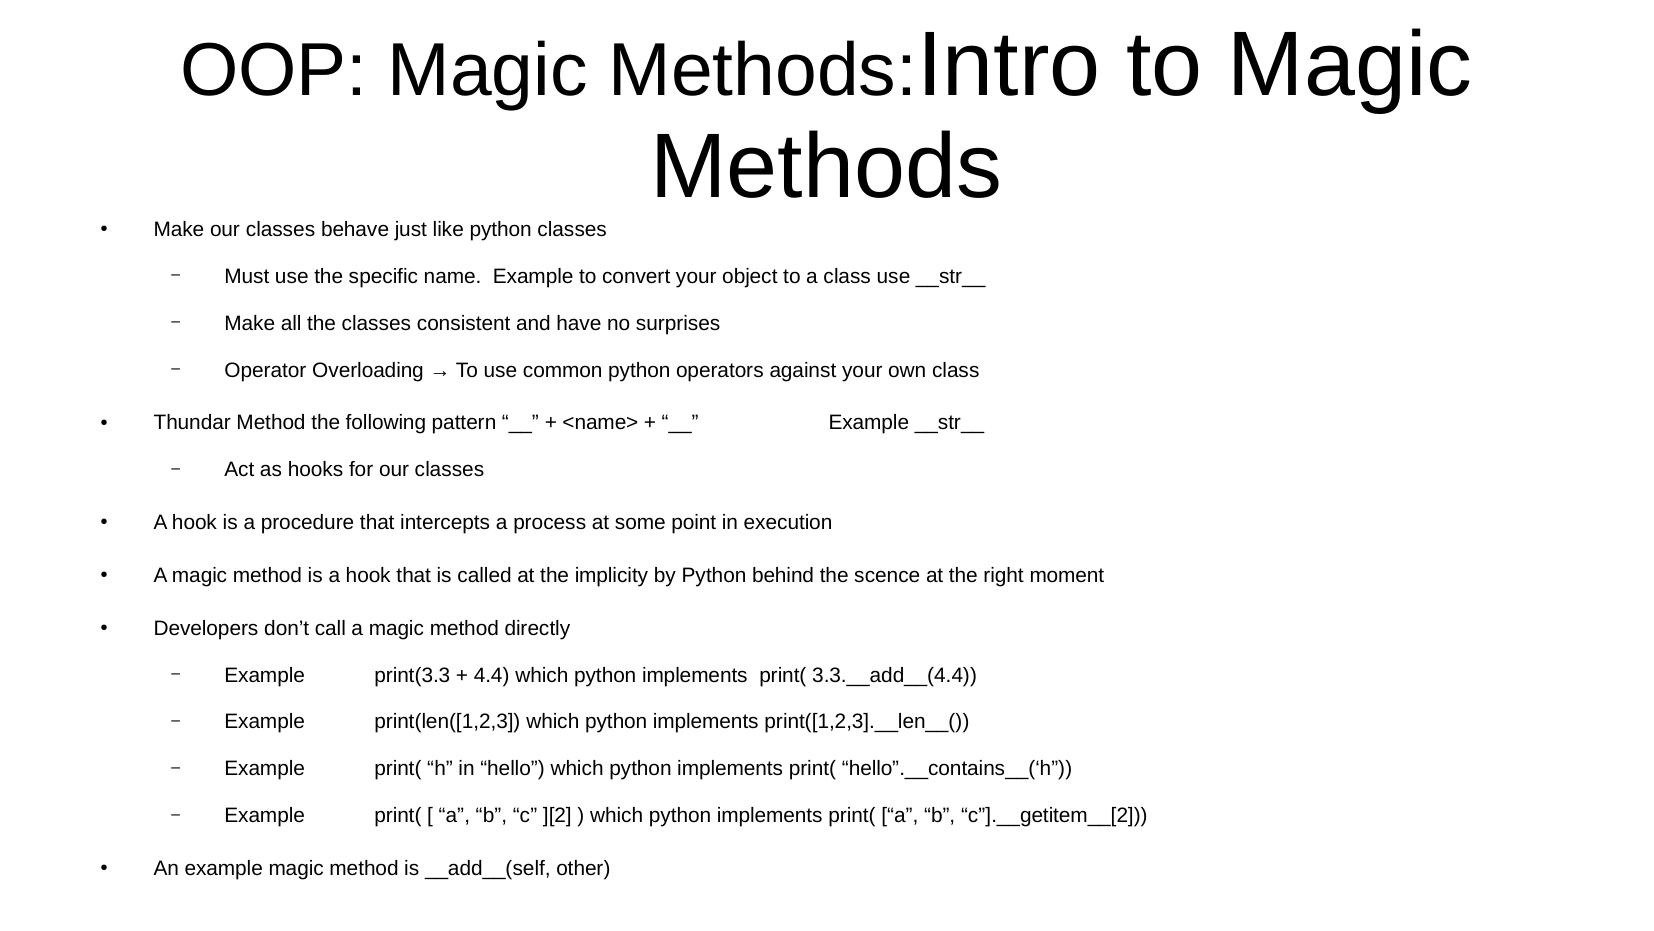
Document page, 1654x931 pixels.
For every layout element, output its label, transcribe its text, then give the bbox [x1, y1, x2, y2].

title OOP: Magic Methods:Intro to Magic Methods [82, 12, 1571, 217]
list Make our classes behave just like python classes Must use the specific name. Example to convert your object to a class use __str__ Make all the classes consistent and have no surprises Operator Overloading → To use common python operators against your own class Thundar Method the following pattern “__” + <name> + “__” Example __str__ Act as hooks for our classes A hook is a procedure that intercepts a process at some point in execution A magic method is a hook that is called at the implicity by Python behind the scence at the right moment Developers don’t call a magic method directly Example print(3.3 + 4.4) which python implements print( 3.3.__add__(4.4)) Example print(len([1,2,3]) which python implements print([1,2,3].__len__()) Example print( “h” in “hello”) which python implements print( “hello”.__contains__(‘h”)) Example print( [ “a”, “b”, “c” ][2] ) which python implements print( [“a”, “b”, “c”].__getitem__[2])) An example magic method is __add__(self, other) [82, 217, 1636, 916]
